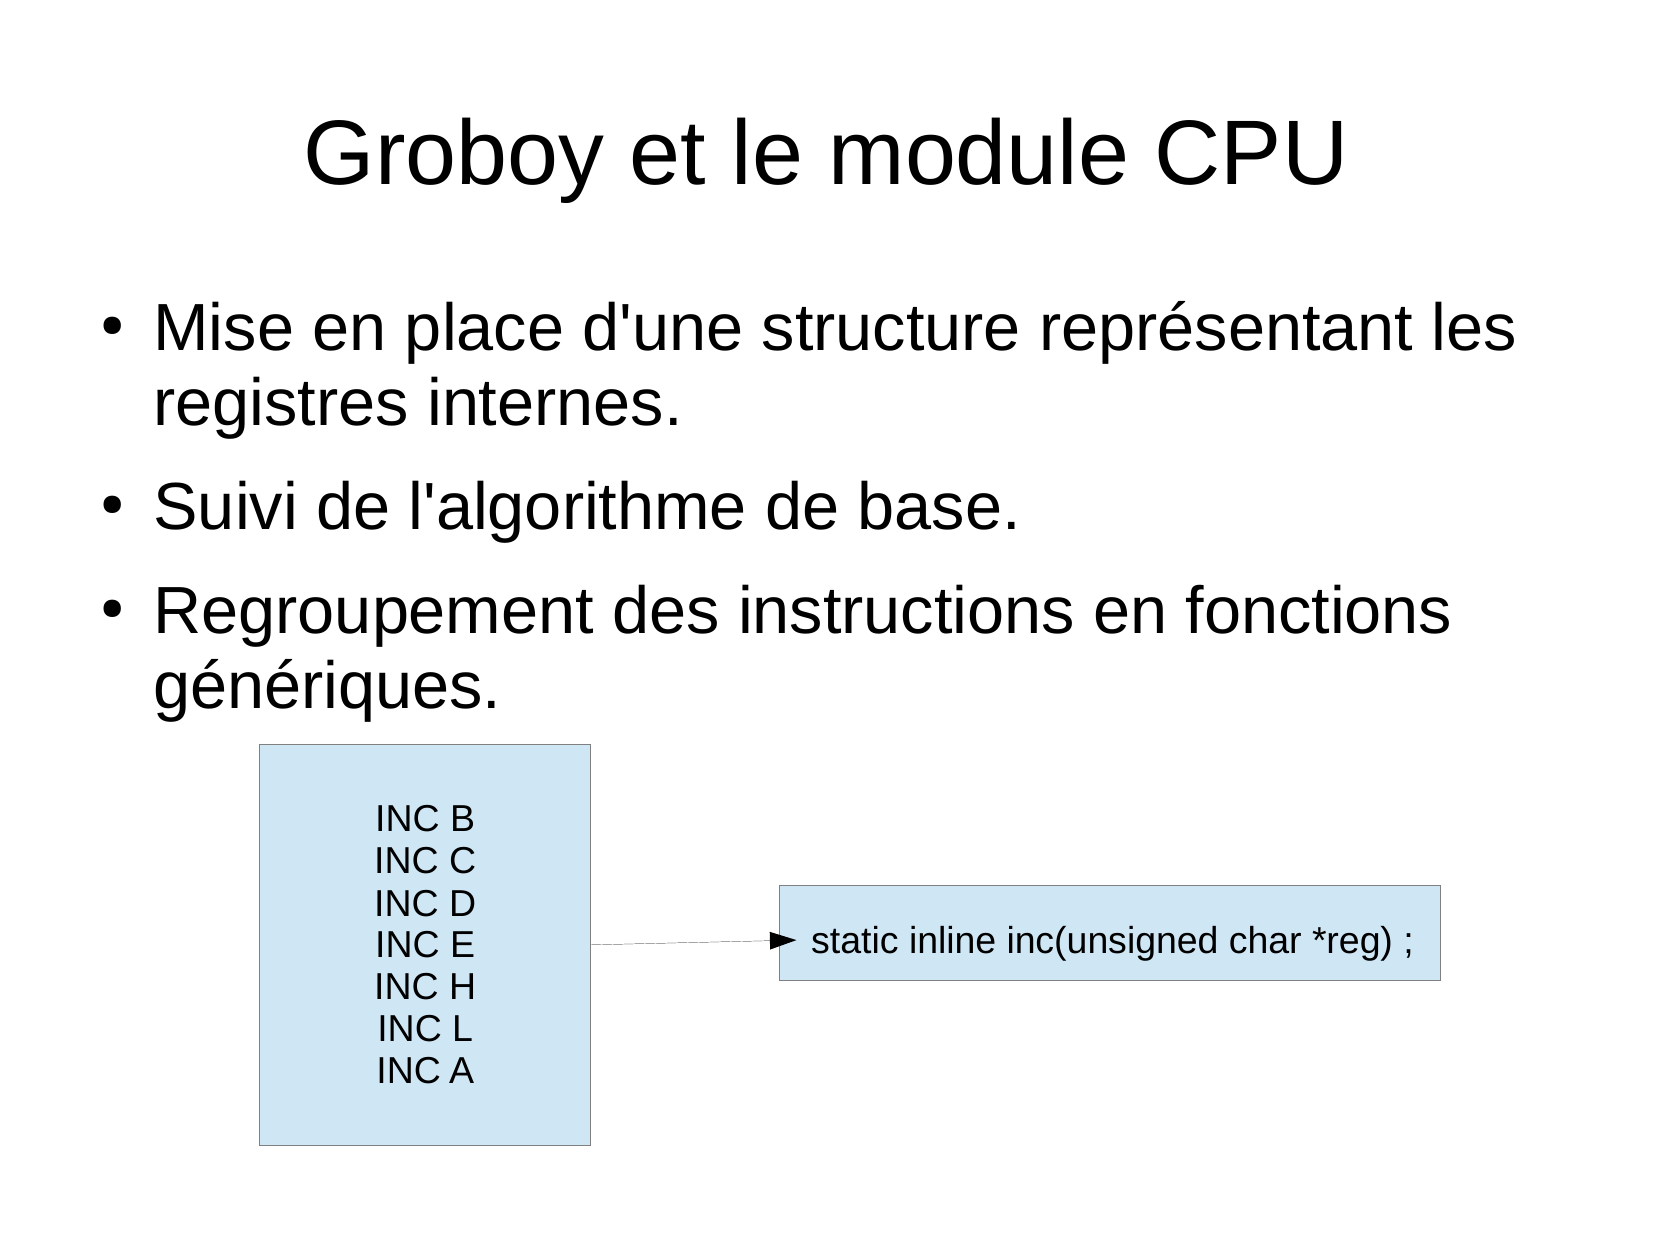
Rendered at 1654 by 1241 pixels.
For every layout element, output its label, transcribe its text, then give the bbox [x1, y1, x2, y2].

text_box [779, 885, 1441, 981]
text_box static inline inc(unsigned char *reg) ; [796, 911, 1430, 969]
title Groboy et le module CPU [82, 49, 1571, 257]
list Mise en place d'une structure représentant les registres internes. Suivi de l'algorithme de base. Regroupement des instructions en fonctions génériques. [82, 290, 1538, 1010]
text_box INC B INC C INC D INC E INC H INC L INC A [259, 744, 591, 1146]
